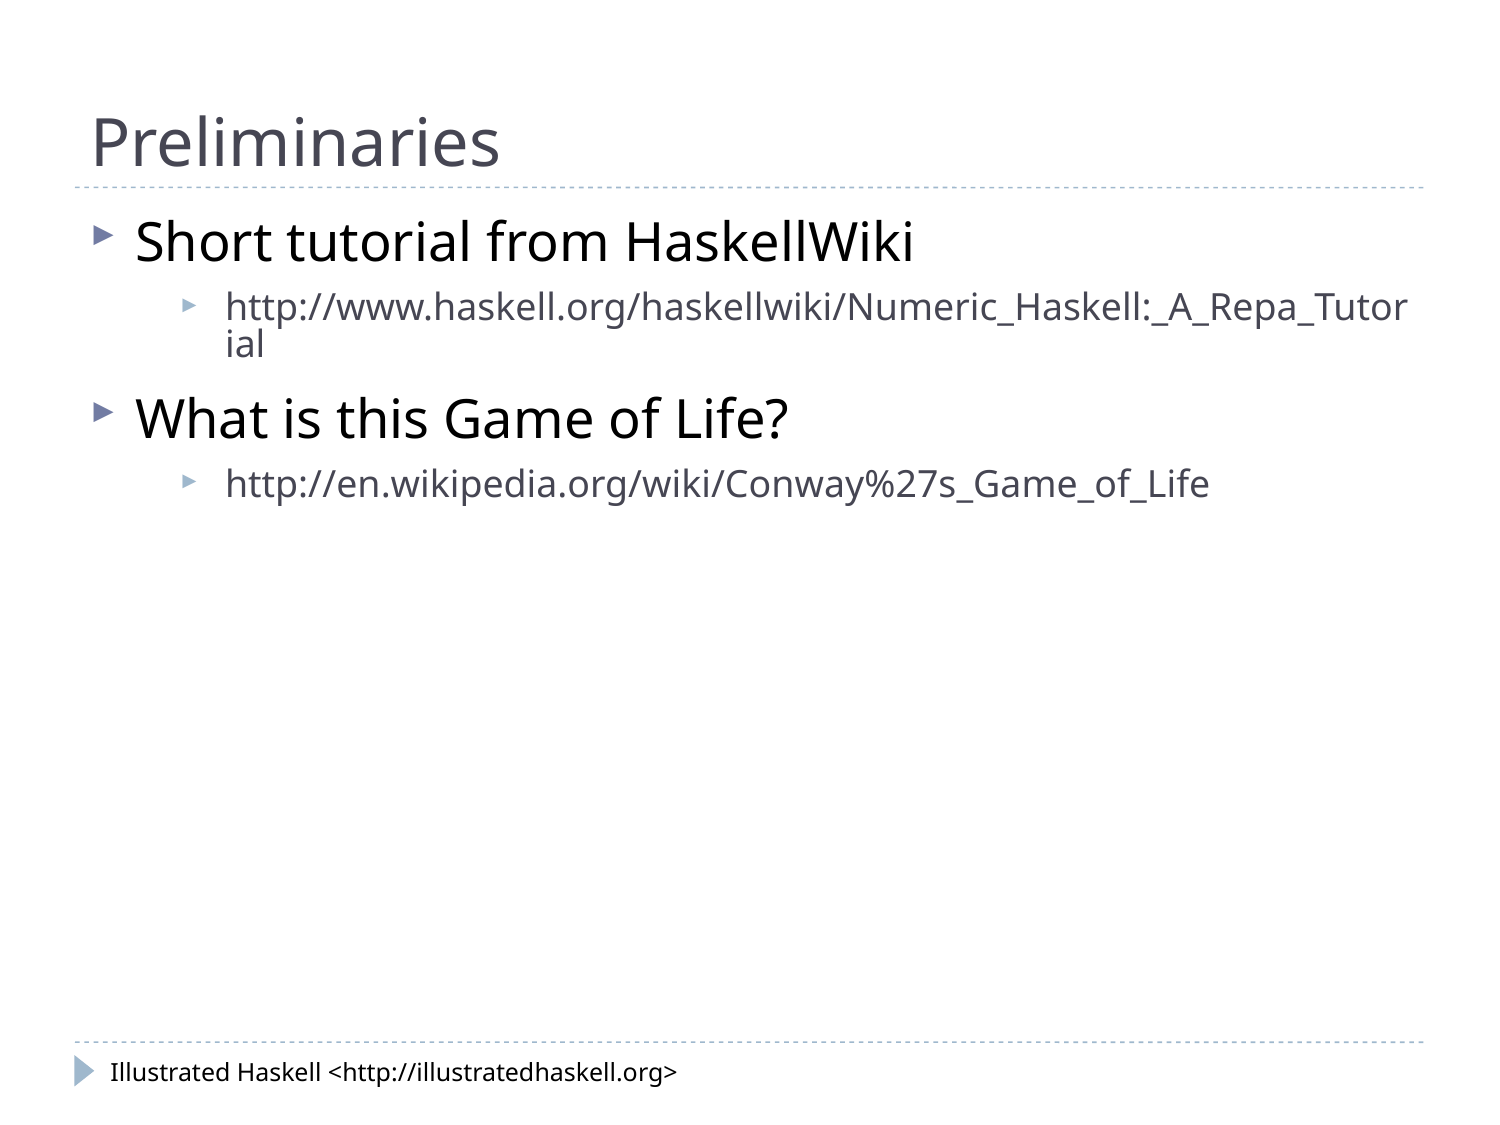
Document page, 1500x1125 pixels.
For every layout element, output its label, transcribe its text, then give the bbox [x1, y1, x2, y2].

title Preliminaries [75, 24, 1426, 188]
list Short tutorial from HaskellWiki http://www.haskell.org/haskellwiki/Numeric_Haskell:_A_Repa_Tutorial What is this Game of Life? http://en.wikipedia.org/wiki/Conway%27s_Game_of_Life [75, 200, 1426, 1011]
